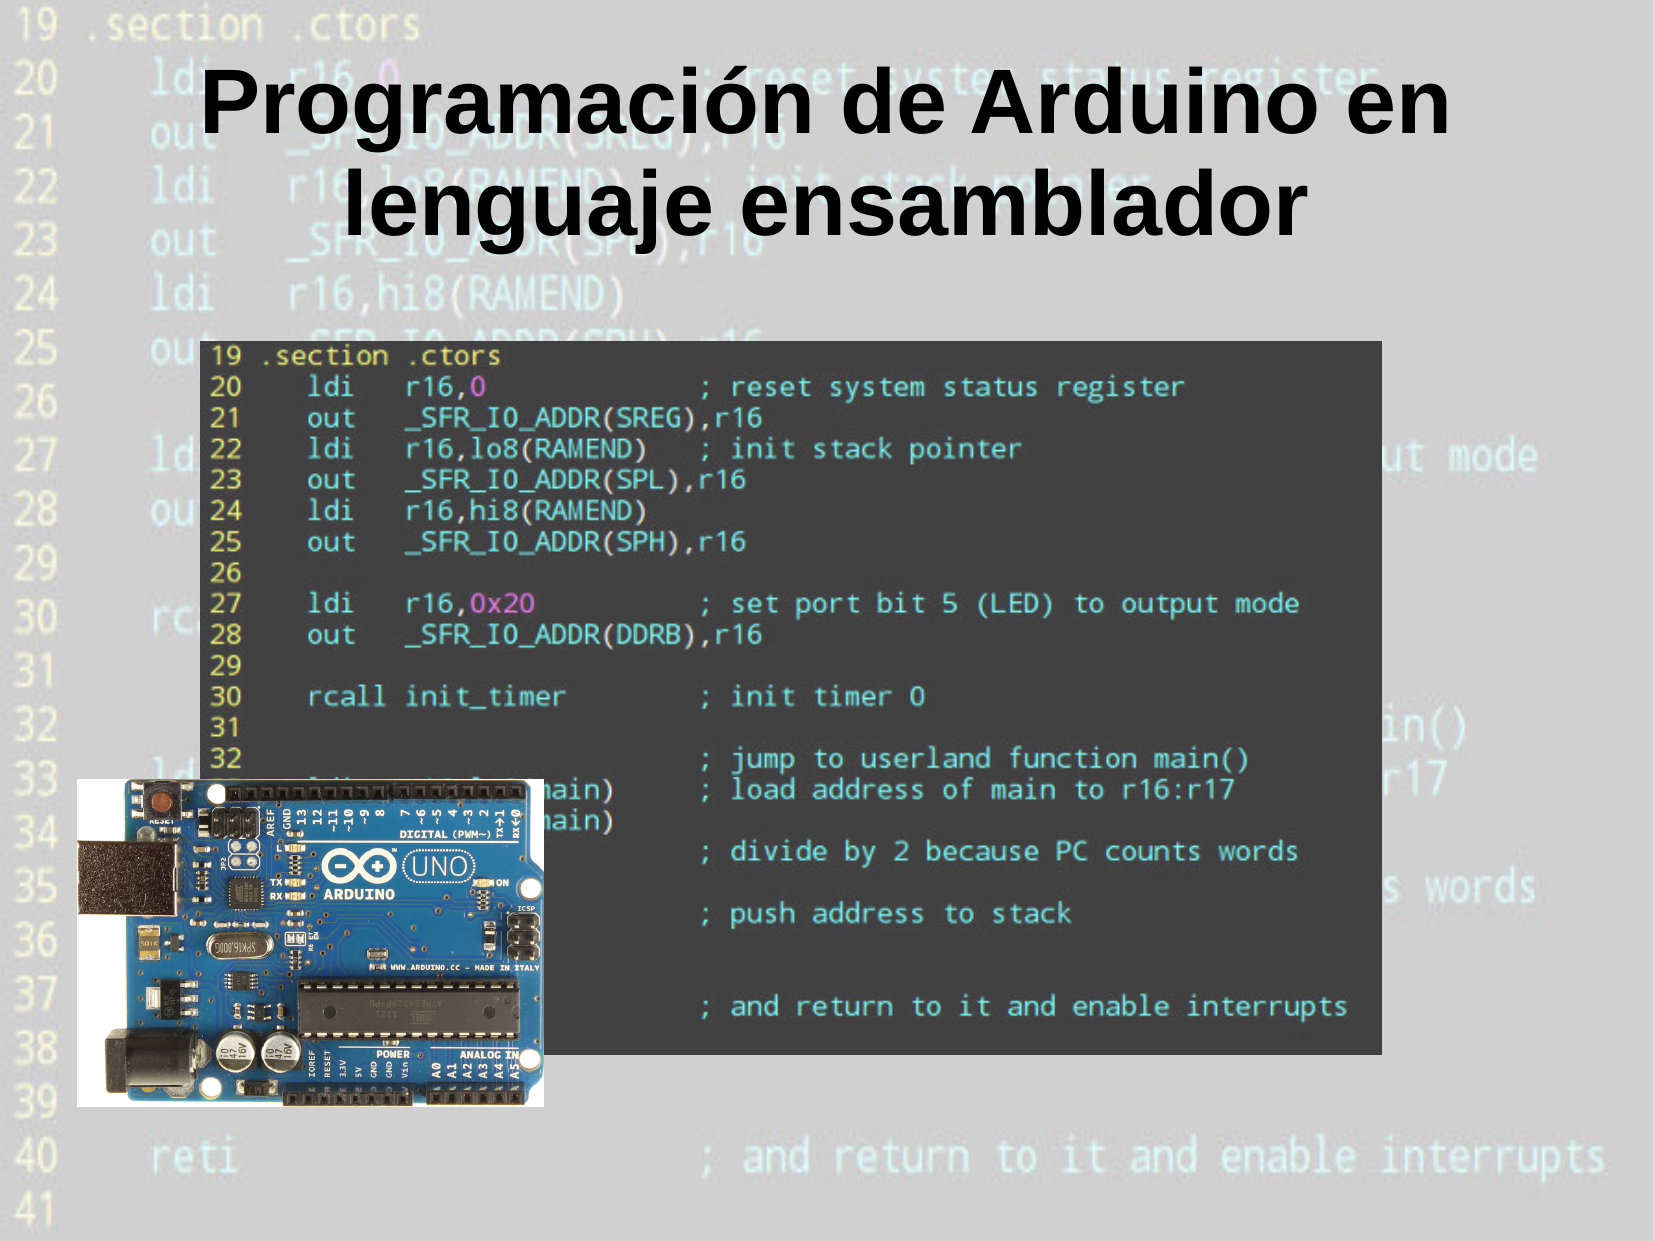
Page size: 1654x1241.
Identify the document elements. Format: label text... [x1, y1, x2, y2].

title Programación de Arduino en lenguaje ensamblador [82, 49, 1571, 257]
picture [0, 0, 1654, 1241]
